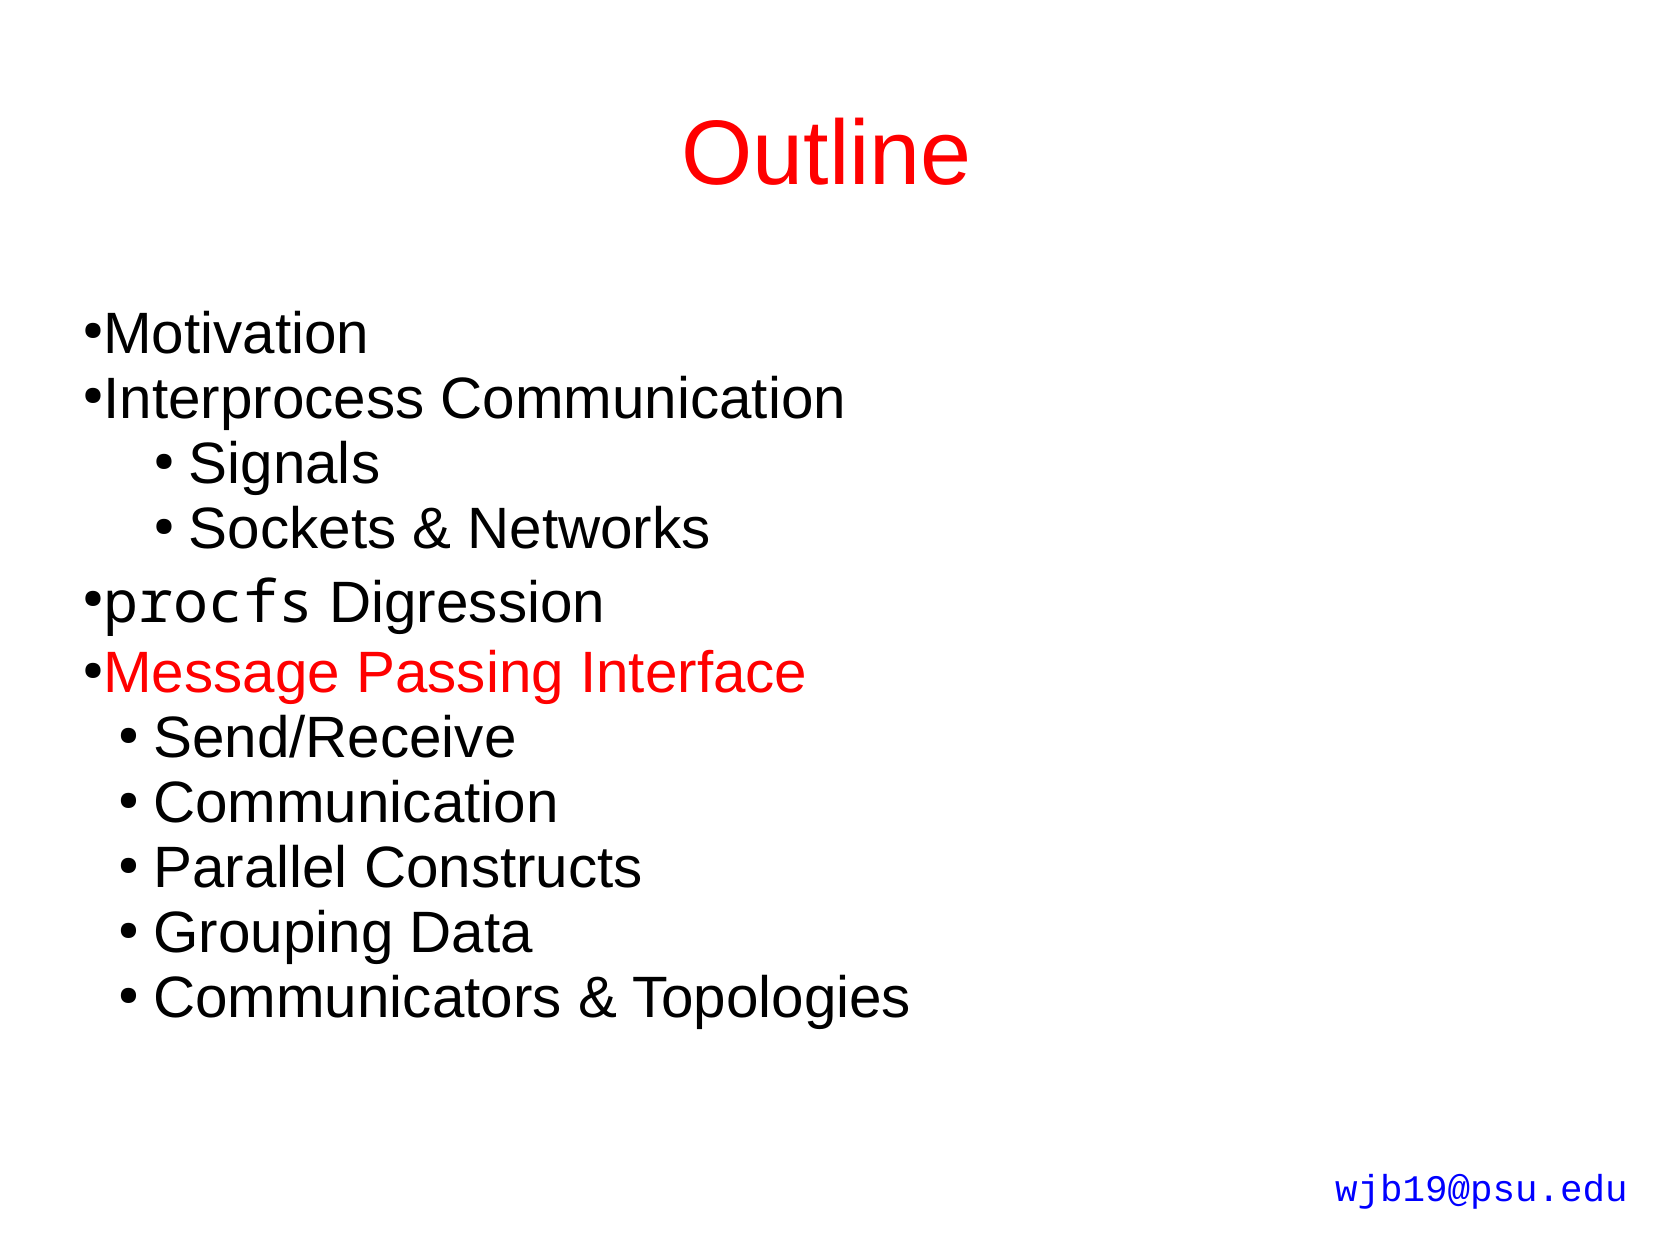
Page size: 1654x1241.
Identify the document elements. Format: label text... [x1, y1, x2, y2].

title Outline [82, 49, 1571, 257]
subtitle Motivation Interprocess Communication Signals Sockets & Networks procfs Digression Message Passing Interface Send/Receive Communication Parallel Constructs Grouping Data Communicators & Topologies [82, 305, 1571, 1165]
text_box wjb19@psu.edu [1320, 1162, 1643, 1220]
